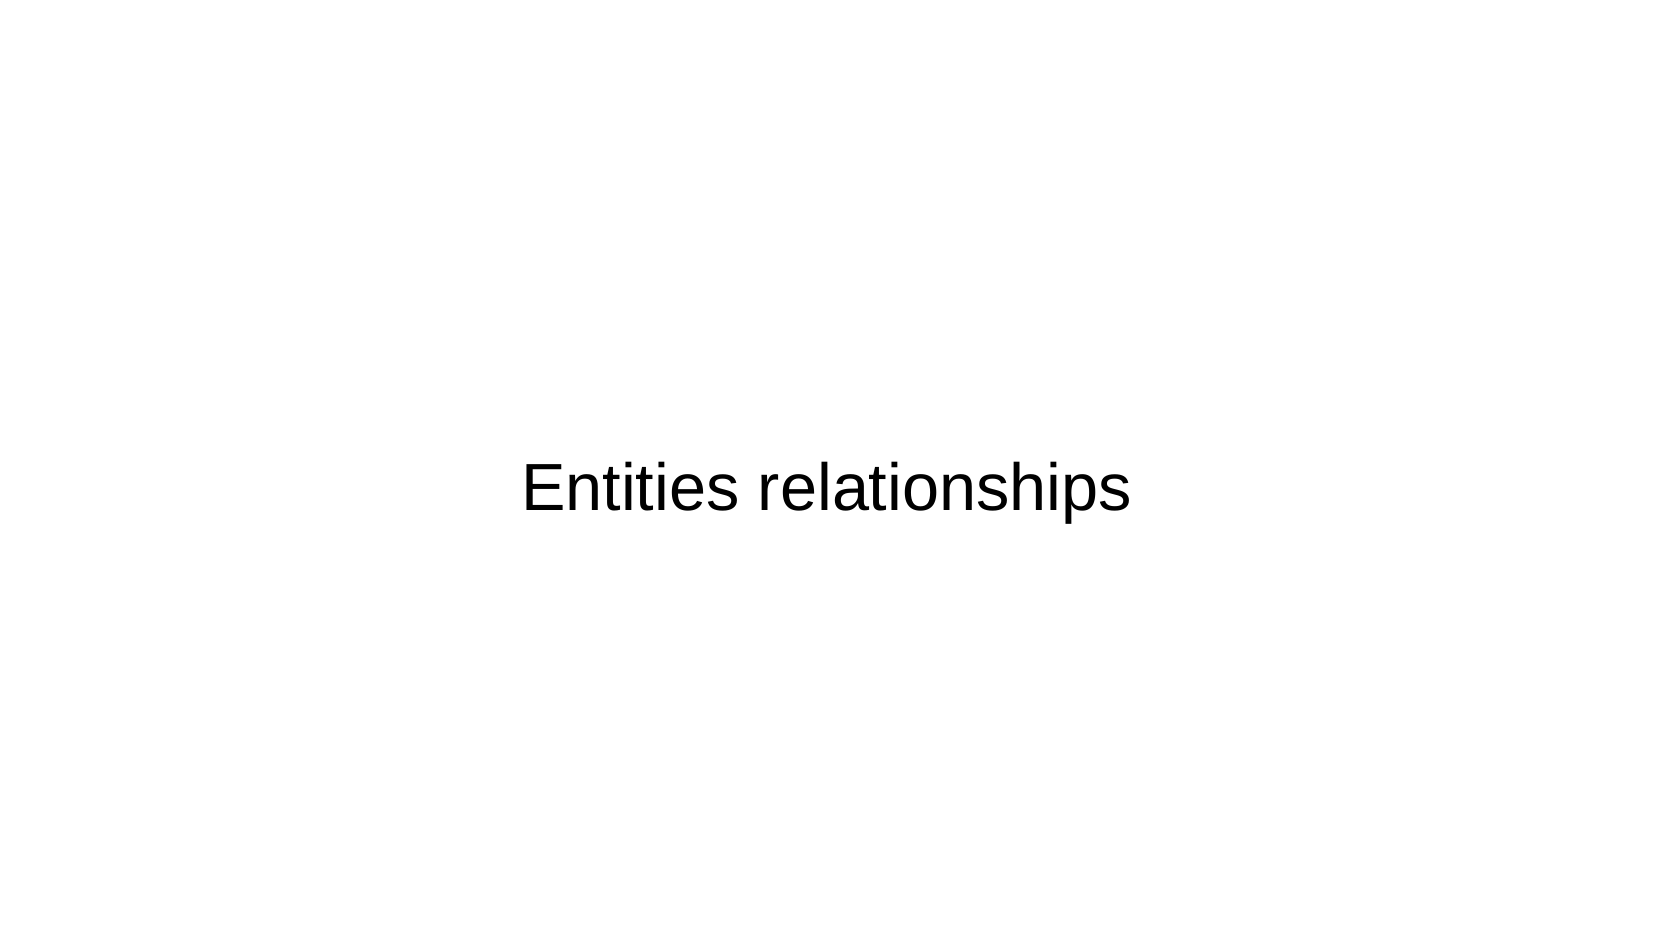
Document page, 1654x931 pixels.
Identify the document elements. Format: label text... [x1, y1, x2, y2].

subtitle Entities relationships [82, 217, 1571, 758]
